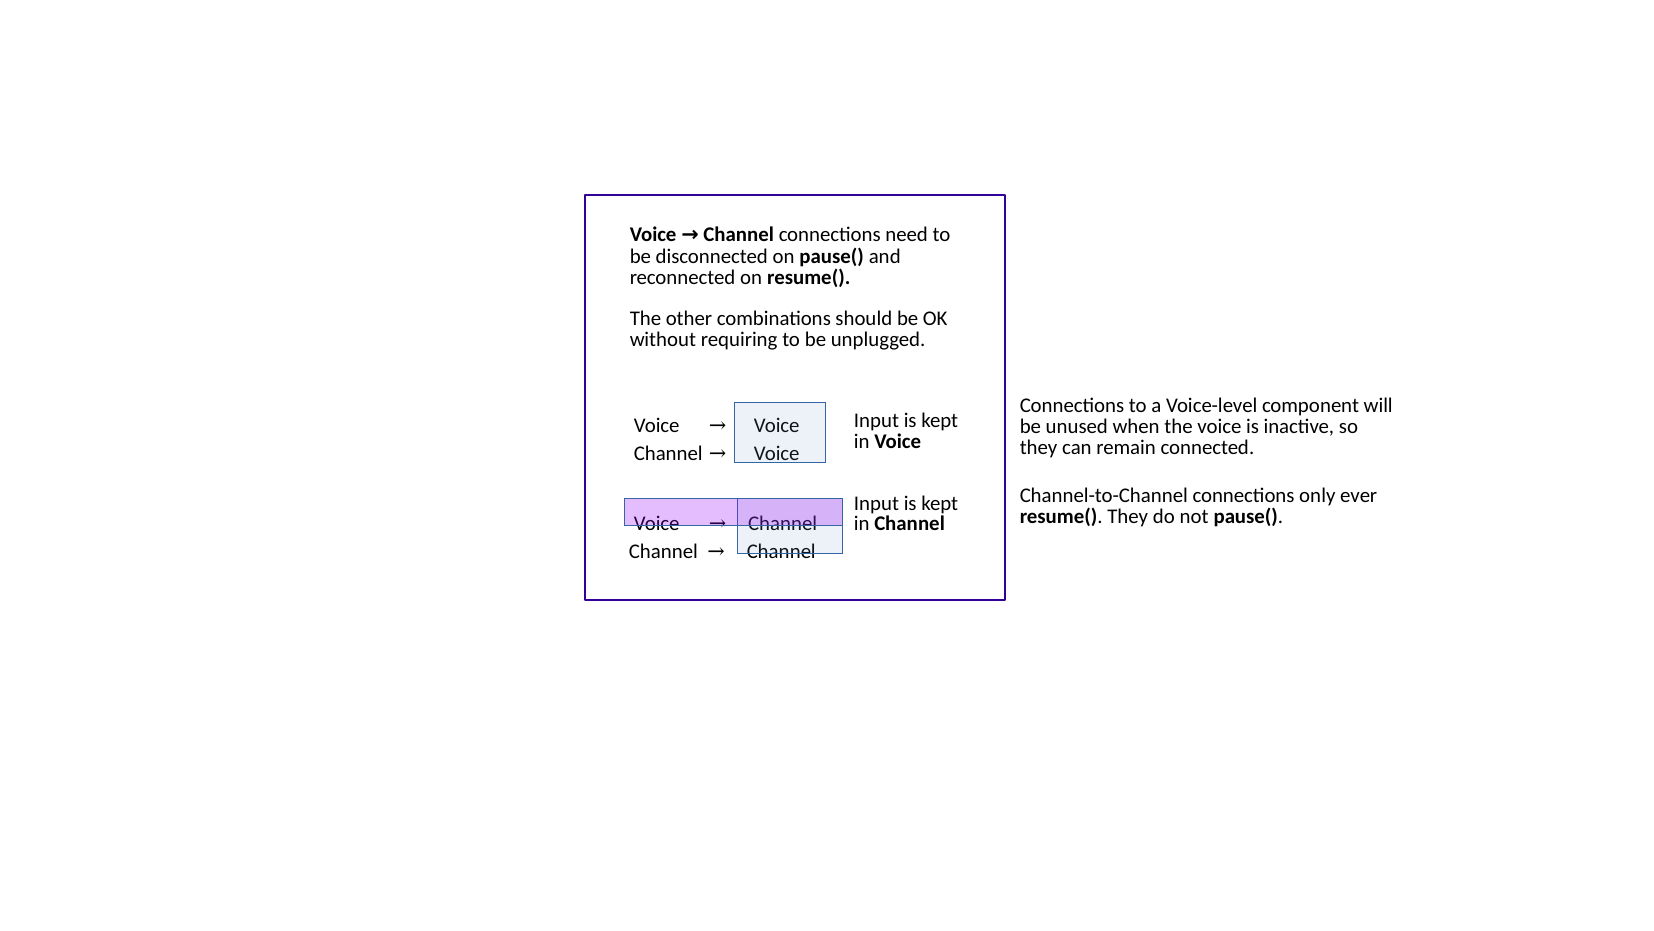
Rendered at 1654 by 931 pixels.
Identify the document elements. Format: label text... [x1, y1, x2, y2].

text_box Connections to a Voice-level component will be unused when the voice is inactive, so they can remain connected. [1005, 390, 1411, 480]
text_box Channel-to-Channel connections only ever resume(). They do not pause(). [1005, 480, 1411, 586]
text_box [585, 195, 1006, 601]
